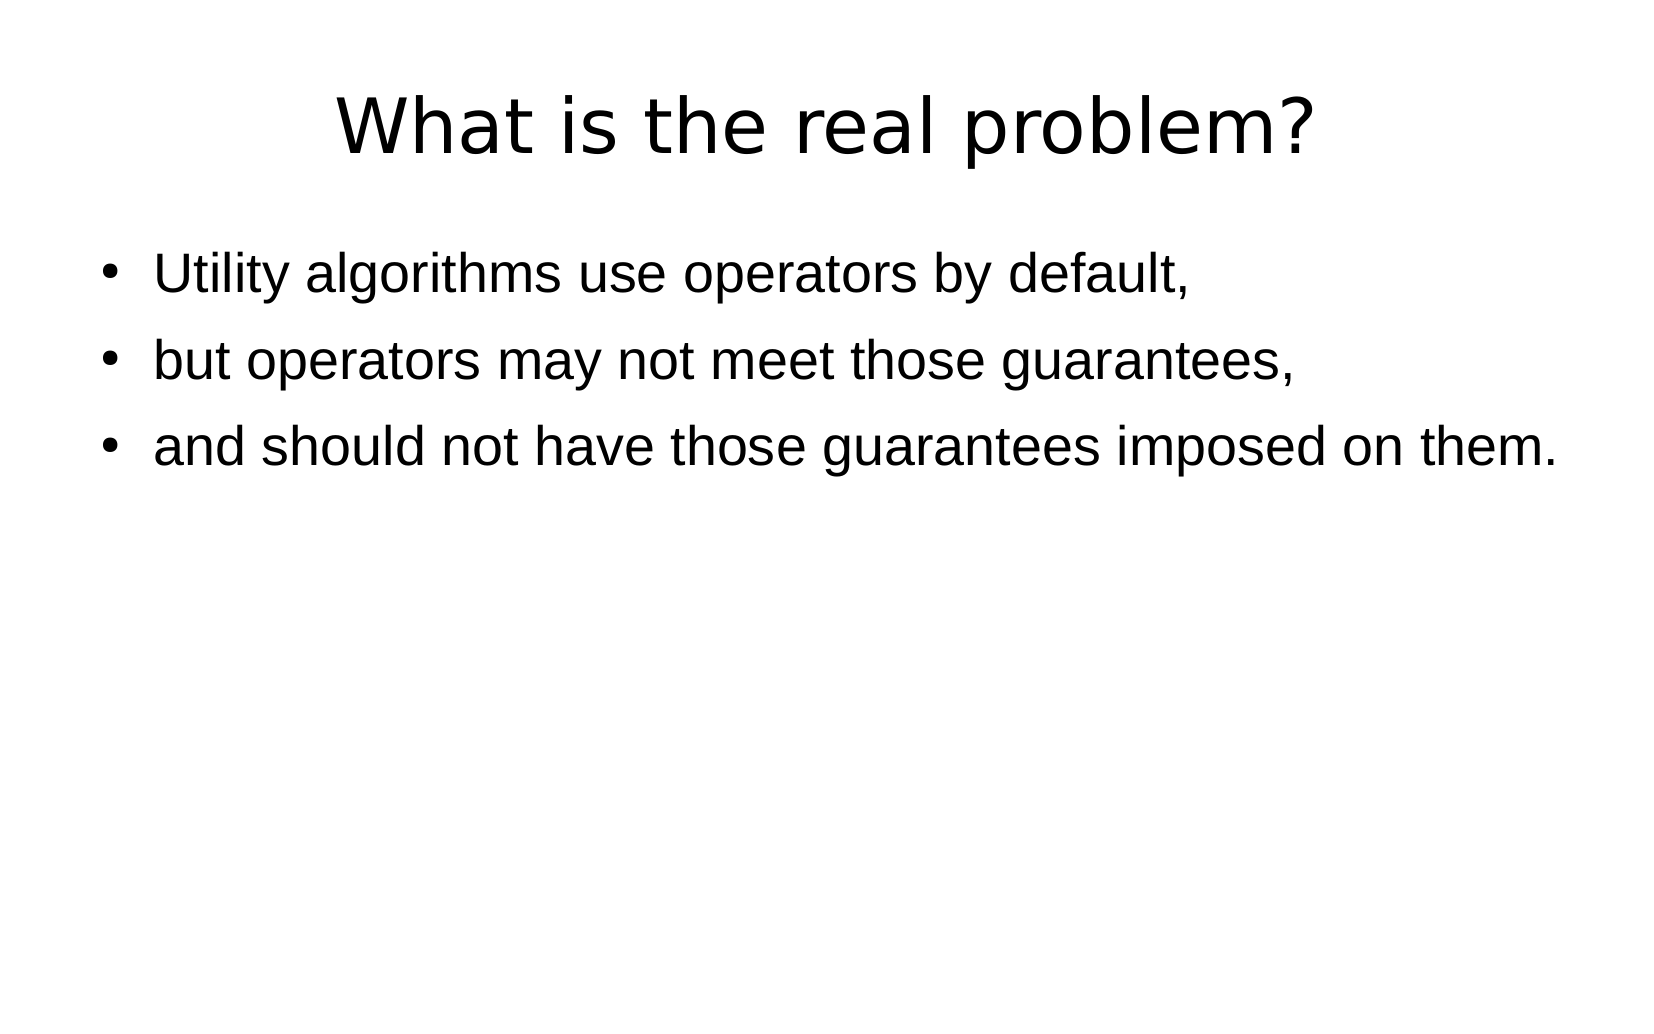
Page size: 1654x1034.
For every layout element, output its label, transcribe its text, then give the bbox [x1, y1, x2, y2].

list Utility algorithms use operators by default, but operators may not meet those guarantees, and should not have those guarantees imposed on them. [82, 241, 1571, 842]
title What is the real problem? [82, 41, 1571, 214]
